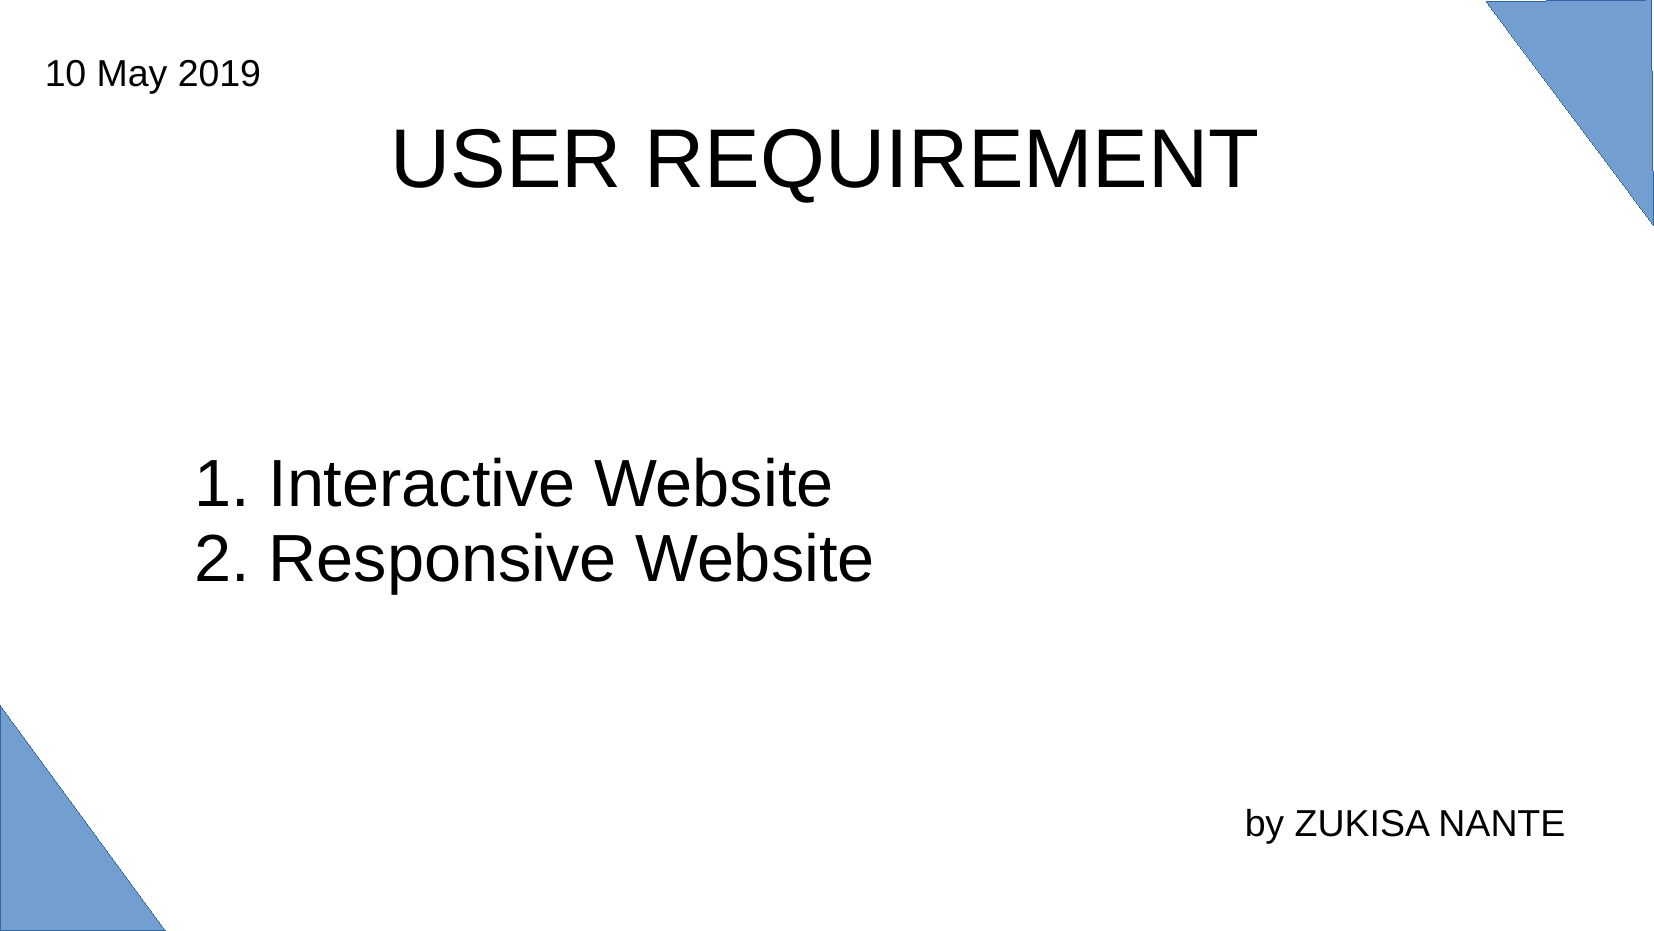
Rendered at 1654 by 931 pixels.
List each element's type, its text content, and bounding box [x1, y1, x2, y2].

text_box [0, 705, 166, 931]
text_box [1080, 795, 1654, 866]
text_box by ZUKISA NANTE [1230, 795, 1621, 852]
text_box [1486, 0, 1654, 226]
text_box 10 May 2019 [30, 45, 421, 102]
text_box 1. Interactive Website 2. Responsive Website [180, 438, 1291, 646]
text_box USER REQUIREMENT [75, 105, 1576, 256]
